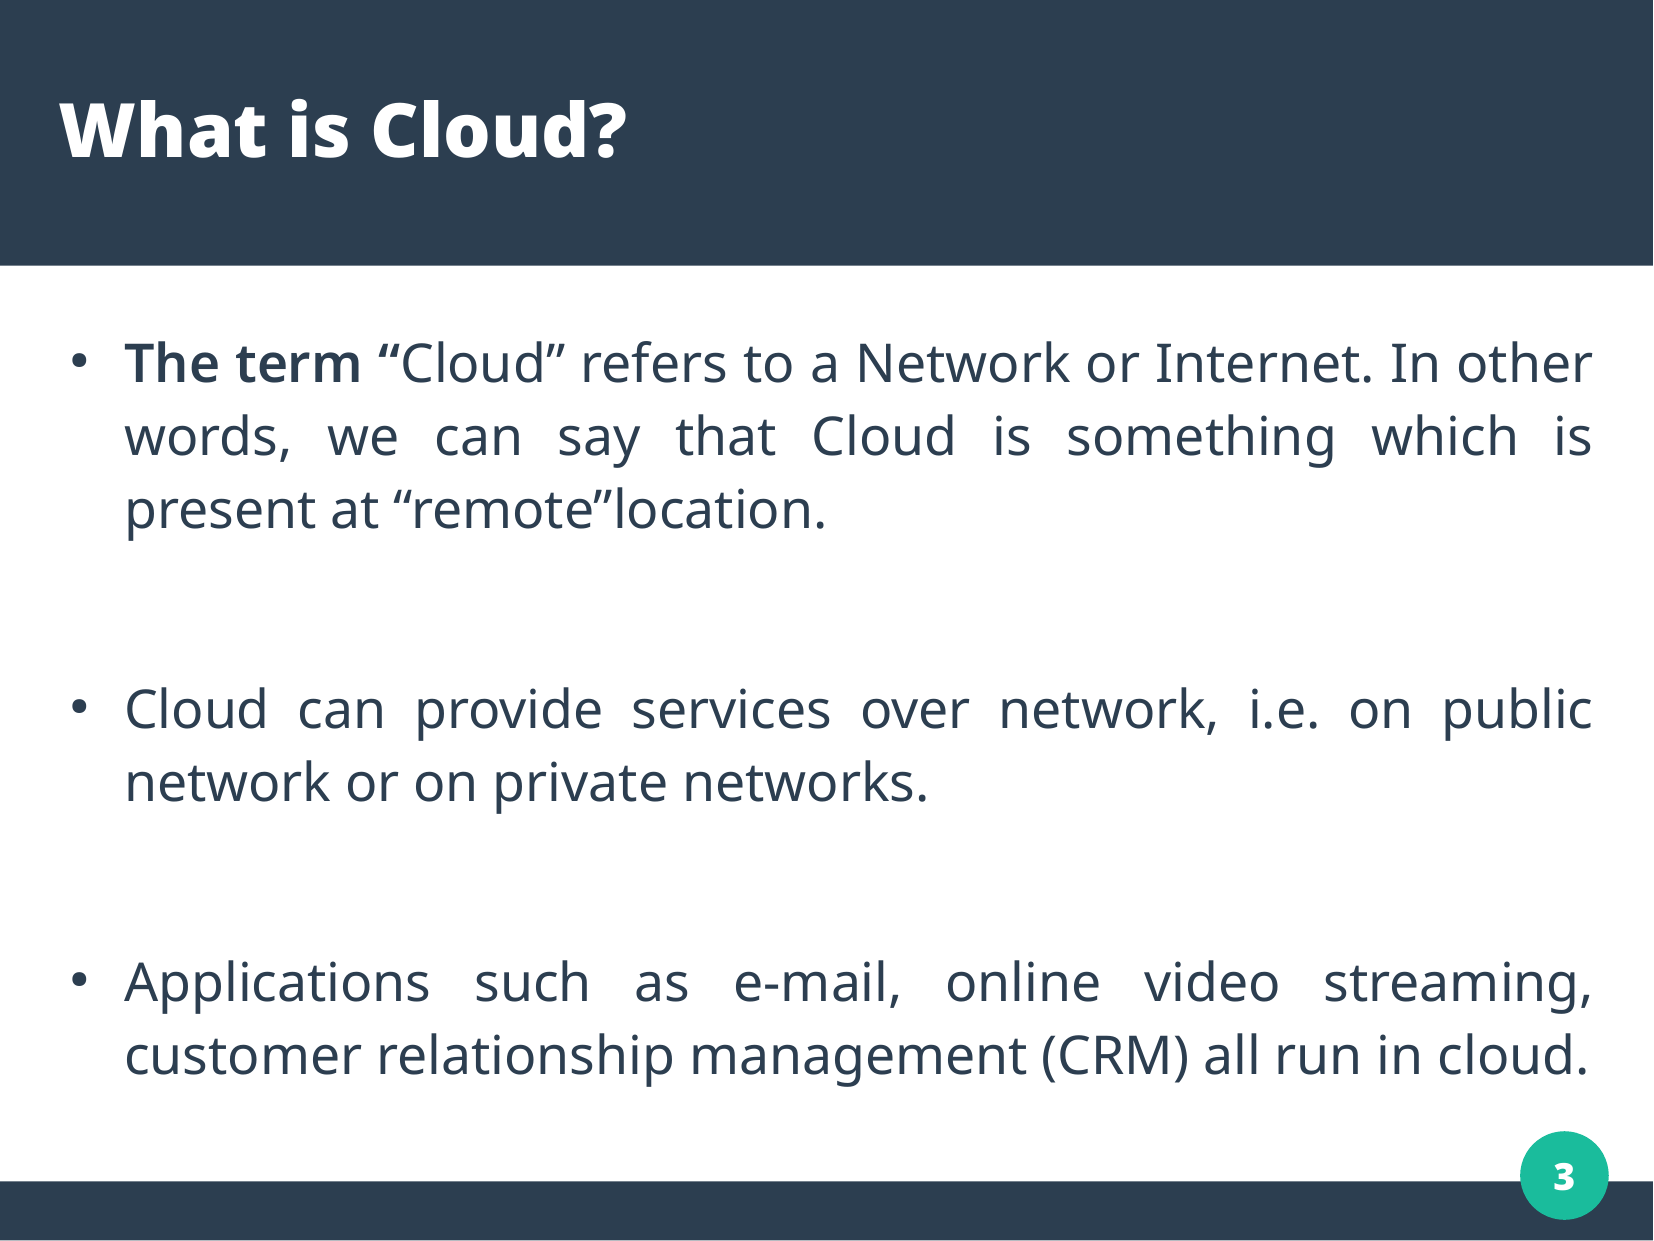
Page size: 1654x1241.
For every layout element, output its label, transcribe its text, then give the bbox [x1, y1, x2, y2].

list The term “Cloud” refers to a Network or Internet. In other words, we can say that Cloud is something which is present at “remote”location. Cloud can provide services over network, i.e. on public network or on private networks. Applications such as e-mail, online video streaming, customer relationship management (CRM) all run in cloud. [58, 324, 1594, 1152]
title What is Cloud? [58, 49, 1594, 207]
